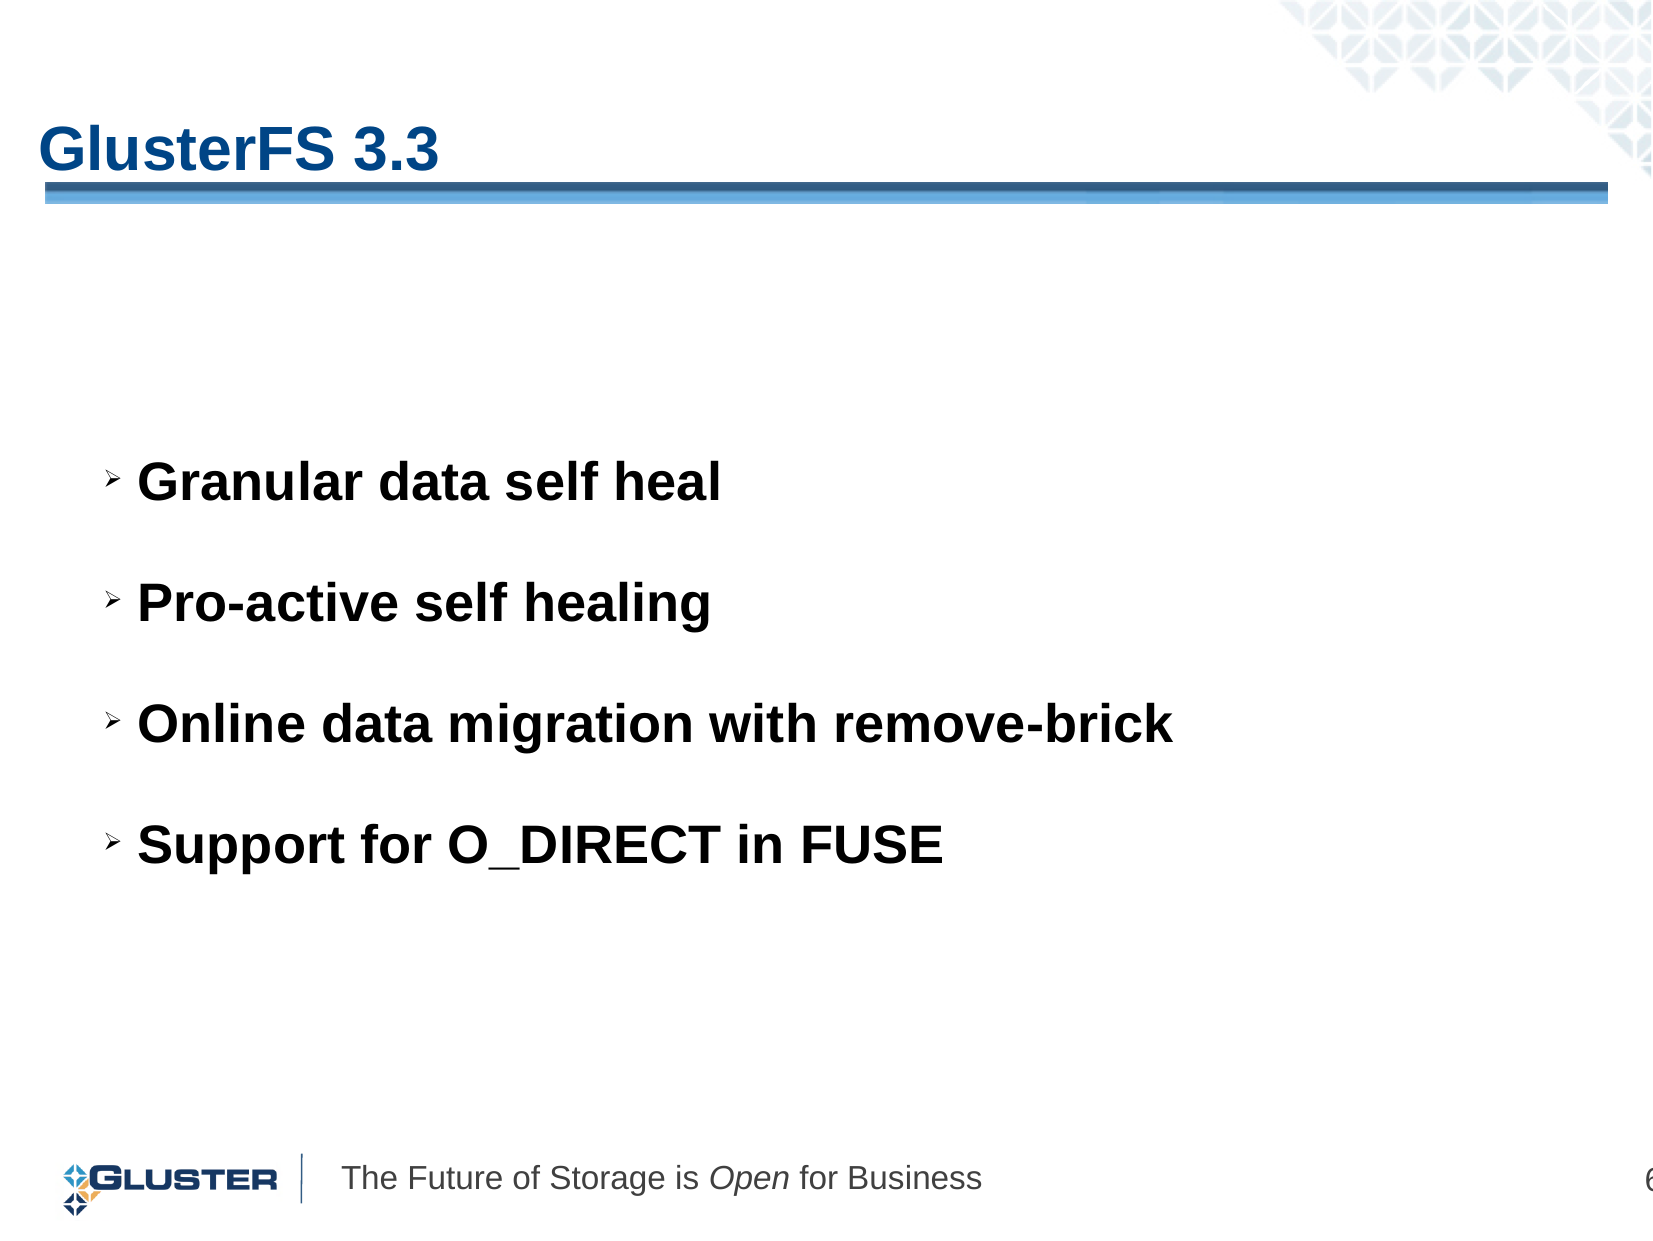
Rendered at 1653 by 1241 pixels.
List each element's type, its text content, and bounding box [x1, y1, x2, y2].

text_box Granular data self heal Pro-active self healing Online data migration with remove-brick Support for O_DIRECT in FUSE [88, 383, 1506, 1186]
picture [45, 0, 1652, 204]
picture [38, 1145, 292, 1237]
text_box GlusterFS 3.3 [23, 106, 456, 191]
